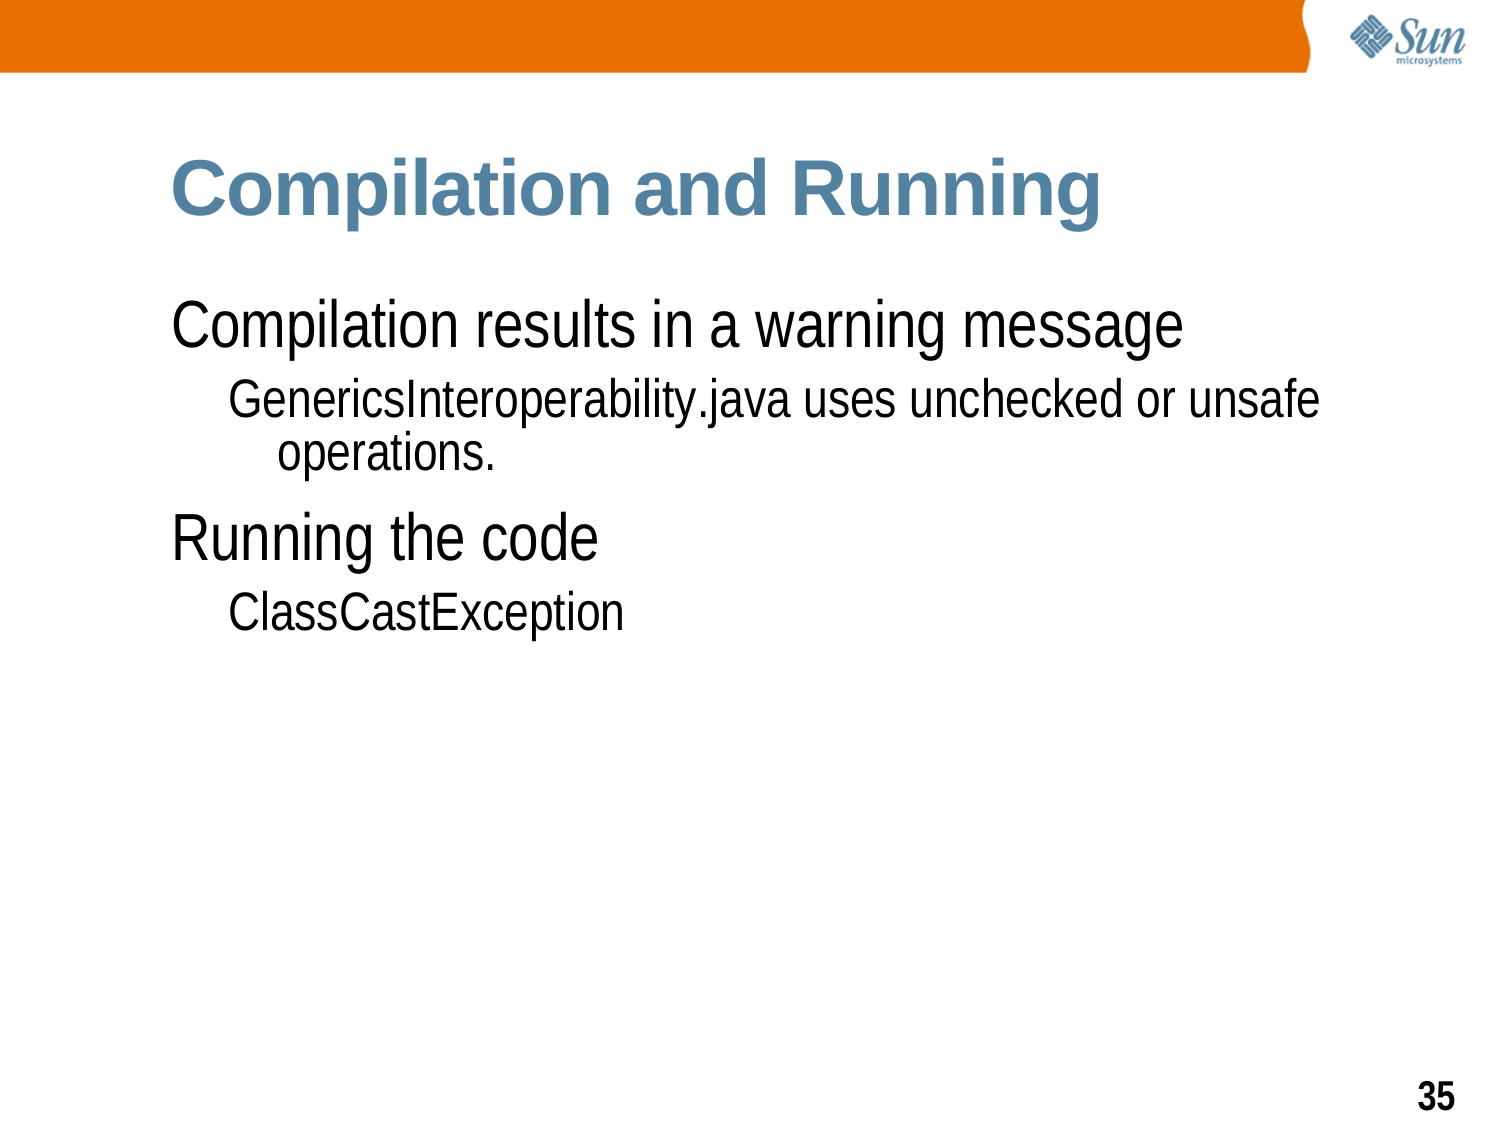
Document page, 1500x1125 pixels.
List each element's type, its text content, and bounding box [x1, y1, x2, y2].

picture [0, 0, 1500, 75]
title Compilation and Running [155, 90, 1457, 294]
list Compilation results in a warning message GenericsInteroperability.java uses unchecked or unsafe operations. Running the code ClassCastException [136, 287, 1407, 1016]
